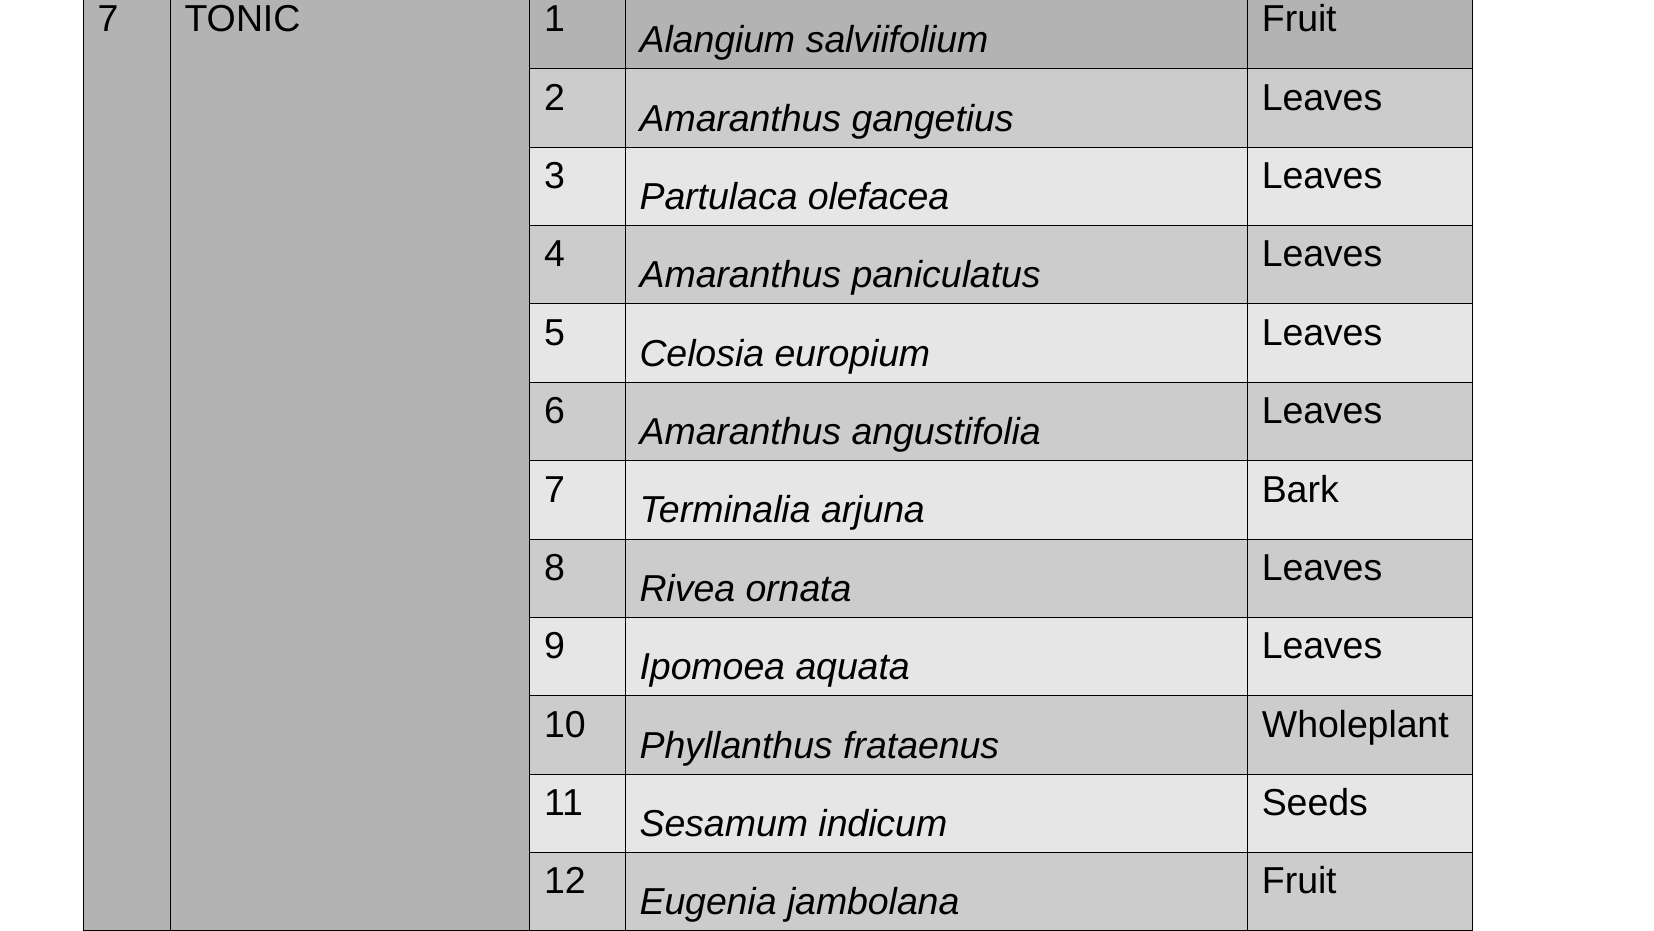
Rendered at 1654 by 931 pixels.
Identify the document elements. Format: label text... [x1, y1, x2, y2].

table_cell Amaranthus angustifolia [626, 383, 1247, 460]
table_header Fruit [1248, 0, 1472, 68]
table_cell 3 [530, 148, 625, 225]
table_cell Leaves [1248, 383, 1472, 460]
table_header 7 [84, 0, 170, 930]
table_cell Rivea ornata [626, 540, 1247, 617]
table_cell Fruit [1248, 853, 1472, 930]
table_header Alangium salviifolium [626, 0, 1247, 68]
table_cell Eugenia jambolana [626, 853, 1247, 930]
table_cell 4 [530, 226, 625, 303]
table_cell 6 [530, 383, 625, 460]
table_header 1 [530, 0, 625, 68]
table_cell Amaranthus gangetius [626, 69, 1247, 147]
table_header TONIC [171, 0, 529, 930]
table_cell Leaves [1248, 148, 1472, 225]
table_cell Phyllanthus frataenus [626, 696, 1247, 774]
table_cell Bark [1248, 461, 1472, 539]
table_cell Leaves [1248, 618, 1472, 695]
table_cell Leaves [1248, 226, 1472, 303]
table_cell Leaves [1248, 69, 1472, 147]
table_cell Celosia europium [626, 304, 1247, 382]
table_cell Amaranthus paniculatus [626, 226, 1247, 303]
table_cell Leaves [1248, 304, 1472, 382]
table_cell Seeds [1248, 775, 1472, 852]
table_cell Terminalia arjuna [626, 461, 1247, 539]
table_cell Sesamum indicum [626, 775, 1247, 852]
table_cell 12 [530, 853, 625, 930]
table_cell Partulaca olefacea [626, 148, 1247, 225]
table_cell 5 [530, 304, 625, 382]
table_cell Wholeplant [1248, 696, 1472, 774]
table_cell Ipomoea aquata [626, 618, 1247, 695]
table_cell 10 [530, 696, 625, 774]
table_cell 7 [530, 461, 625, 539]
table_cell 11 [530, 775, 625, 852]
table_cell 2 [530, 69, 625, 147]
table_cell 8 [530, 540, 625, 617]
table_cell Leaves [1248, 540, 1472, 617]
table_cell 9 [530, 618, 625, 695]
